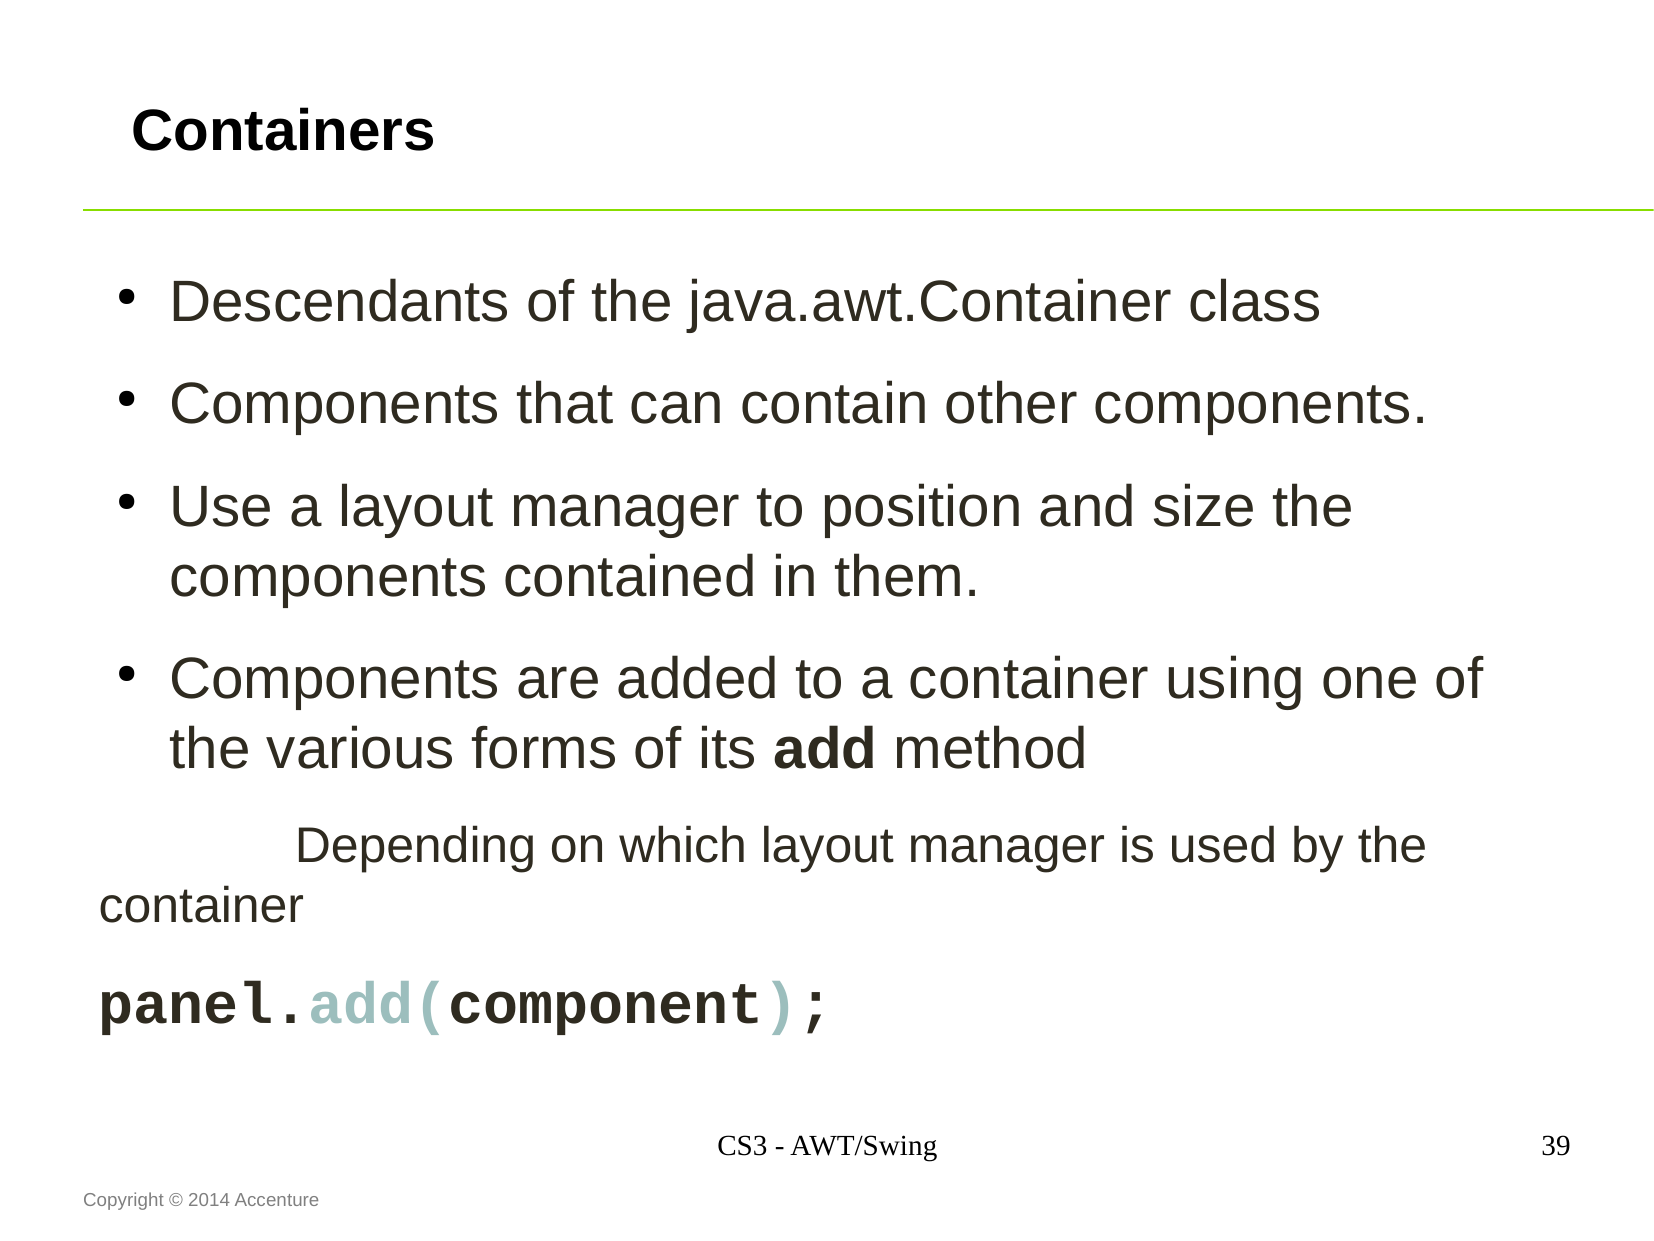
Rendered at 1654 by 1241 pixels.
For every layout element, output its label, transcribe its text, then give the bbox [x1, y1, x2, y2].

title Containers [81, 56, 1654, 199]
list Descendants of the java.awt.Container class Components that can contain other components. Use a layout manager to position and size the components contained in them. Components are added to a container using one of the various forms of its add method Depending on which layout manager is used by the container panel.add(component); [84, 255, 1573, 1166]
